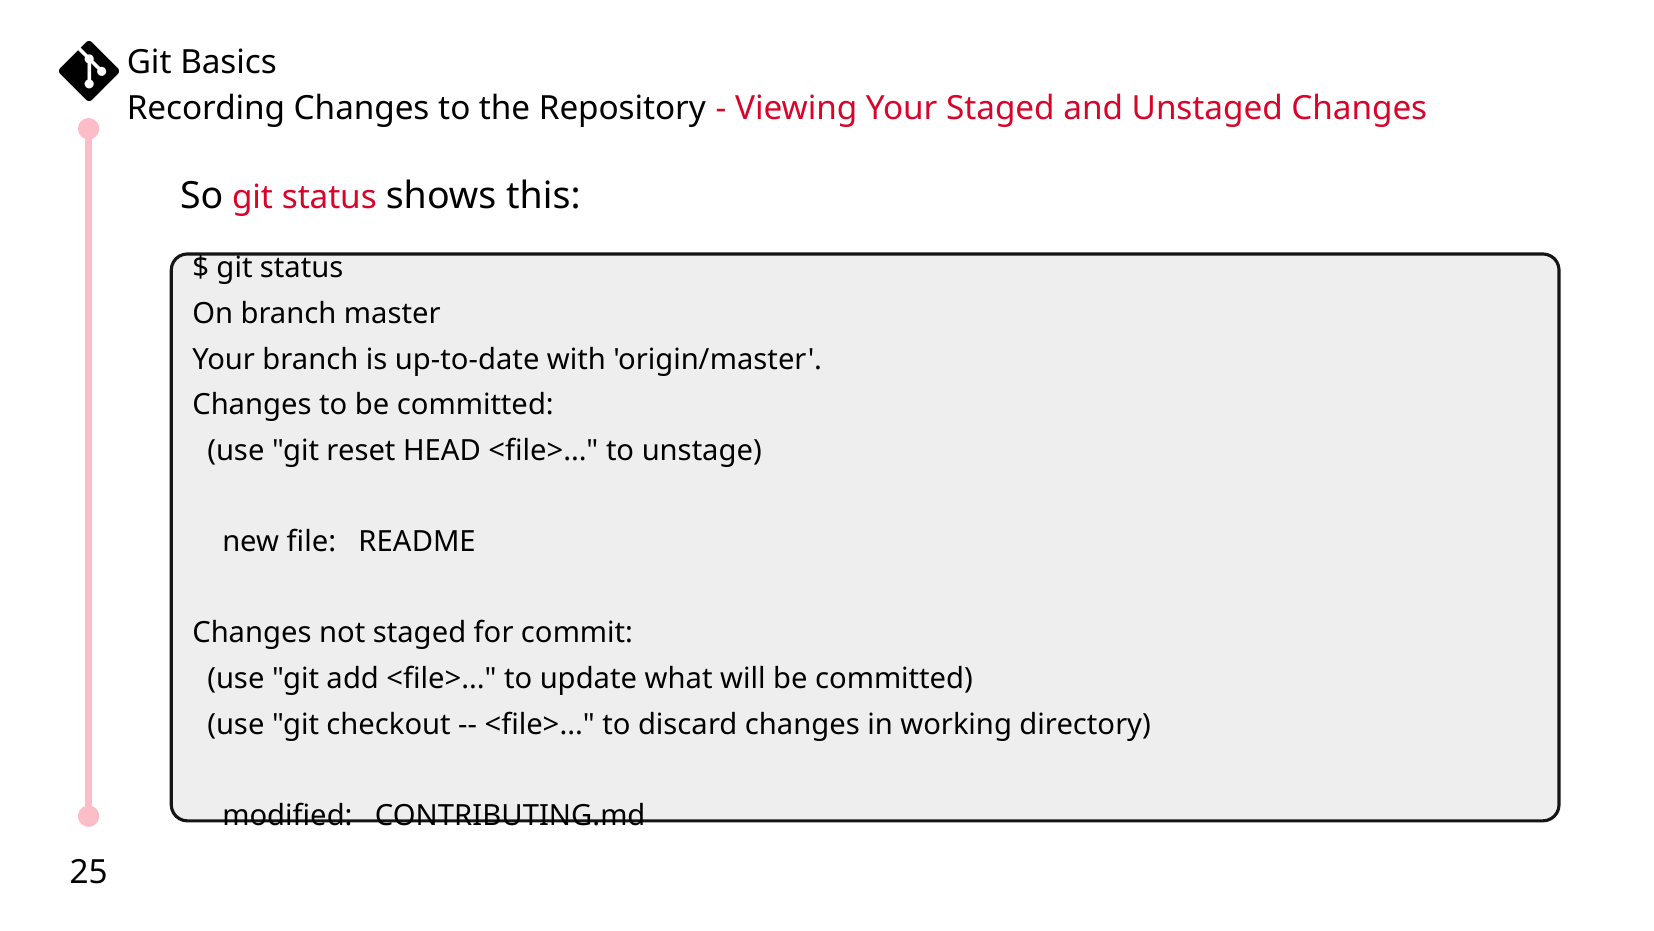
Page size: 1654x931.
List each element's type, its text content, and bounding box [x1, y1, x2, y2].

text_box So git status shows this: [165, 153, 1359, 231]
text_box $ git status On branch master Your branch is up-to-date with 'origin/master'. Changes to be committed: (use "git reset HEAD <file>..." to unstage) new file: README Changes not staged for commit: (use "git add <file>..." to update what will be committed) (use "git checkout -- <file>..." to discard changes in working directory) modified: CONTRIBUTING.md [171, 253, 1560, 821]
text_box 25 [47, 840, 130, 889]
text_box Git Basics Recording Changes to the Repository - Viewing Your Staged and Unstaged Changes [112, 31, 1506, 113]
picture [59, 41, 119, 101]
